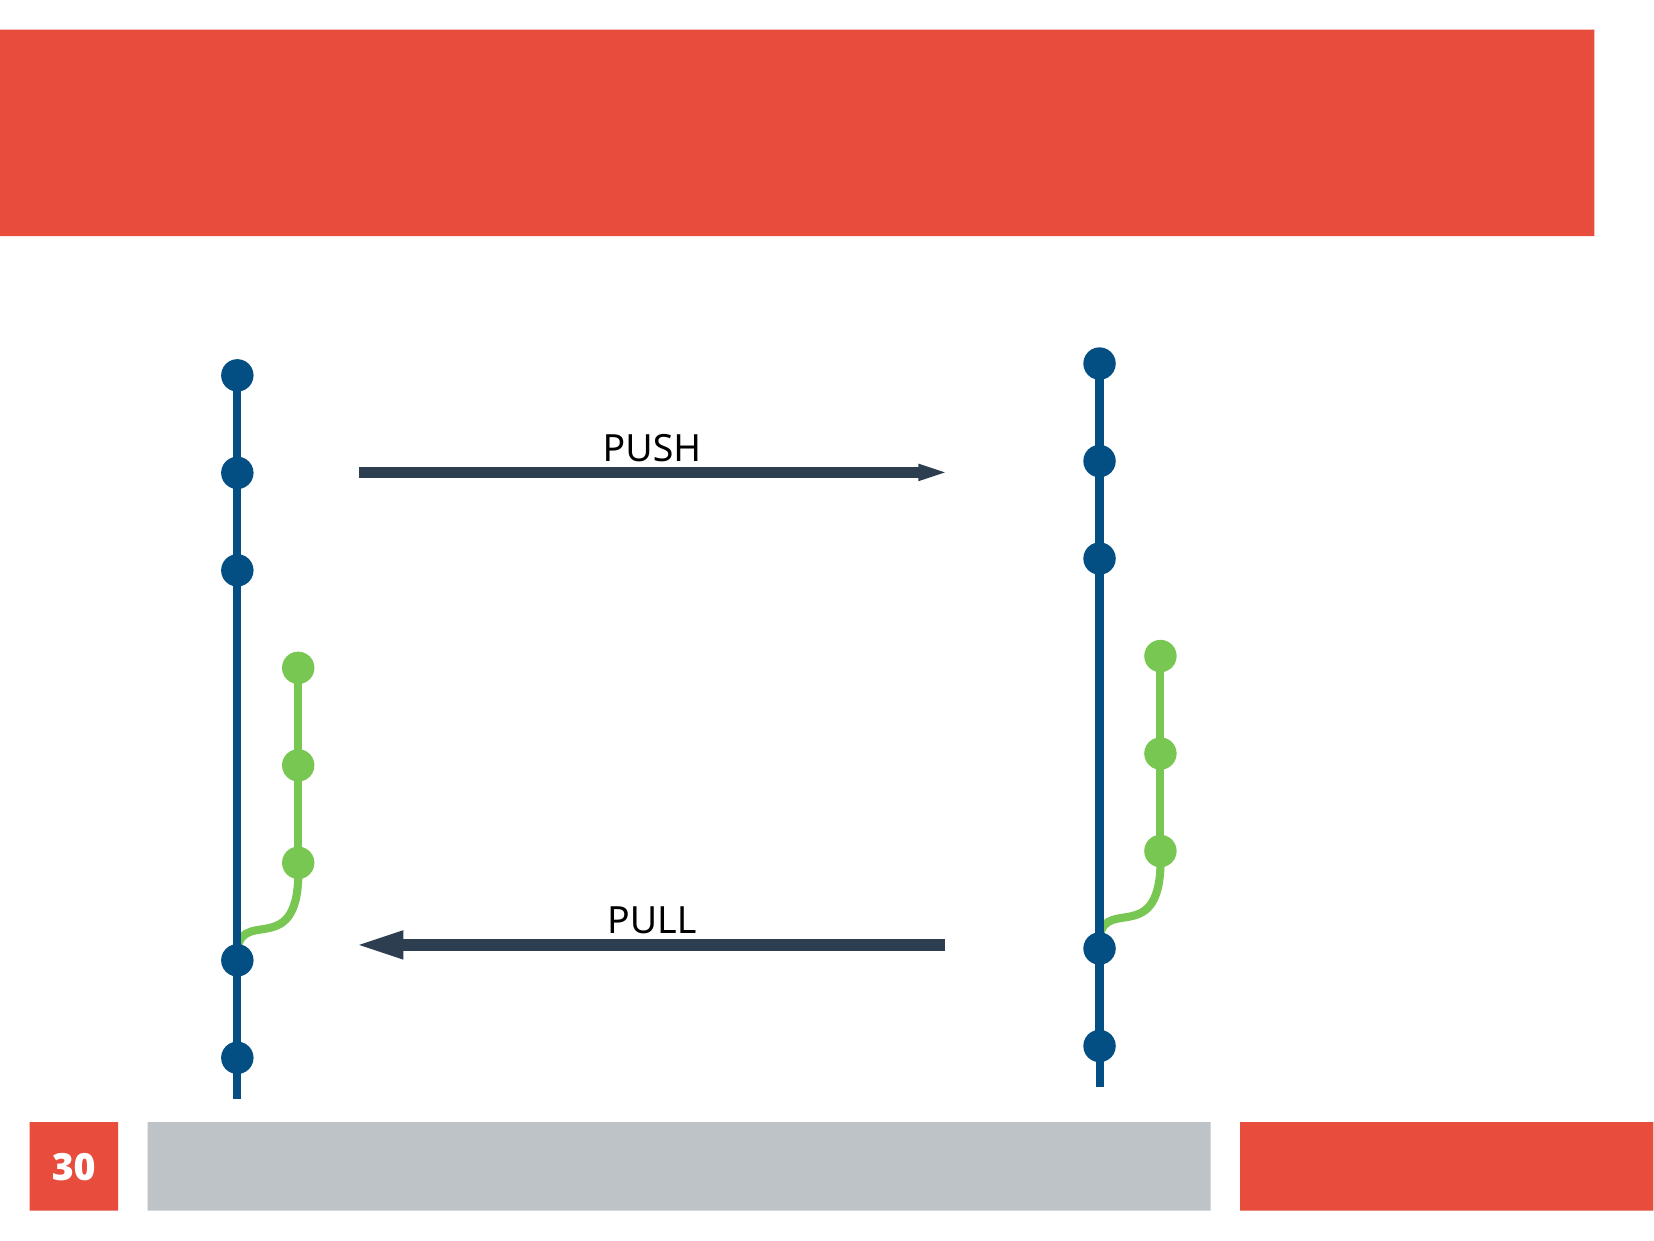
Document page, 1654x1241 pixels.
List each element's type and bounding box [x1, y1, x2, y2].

picture [200, 330, 360, 1099]
picture [1062, 318, 1222, 1087]
